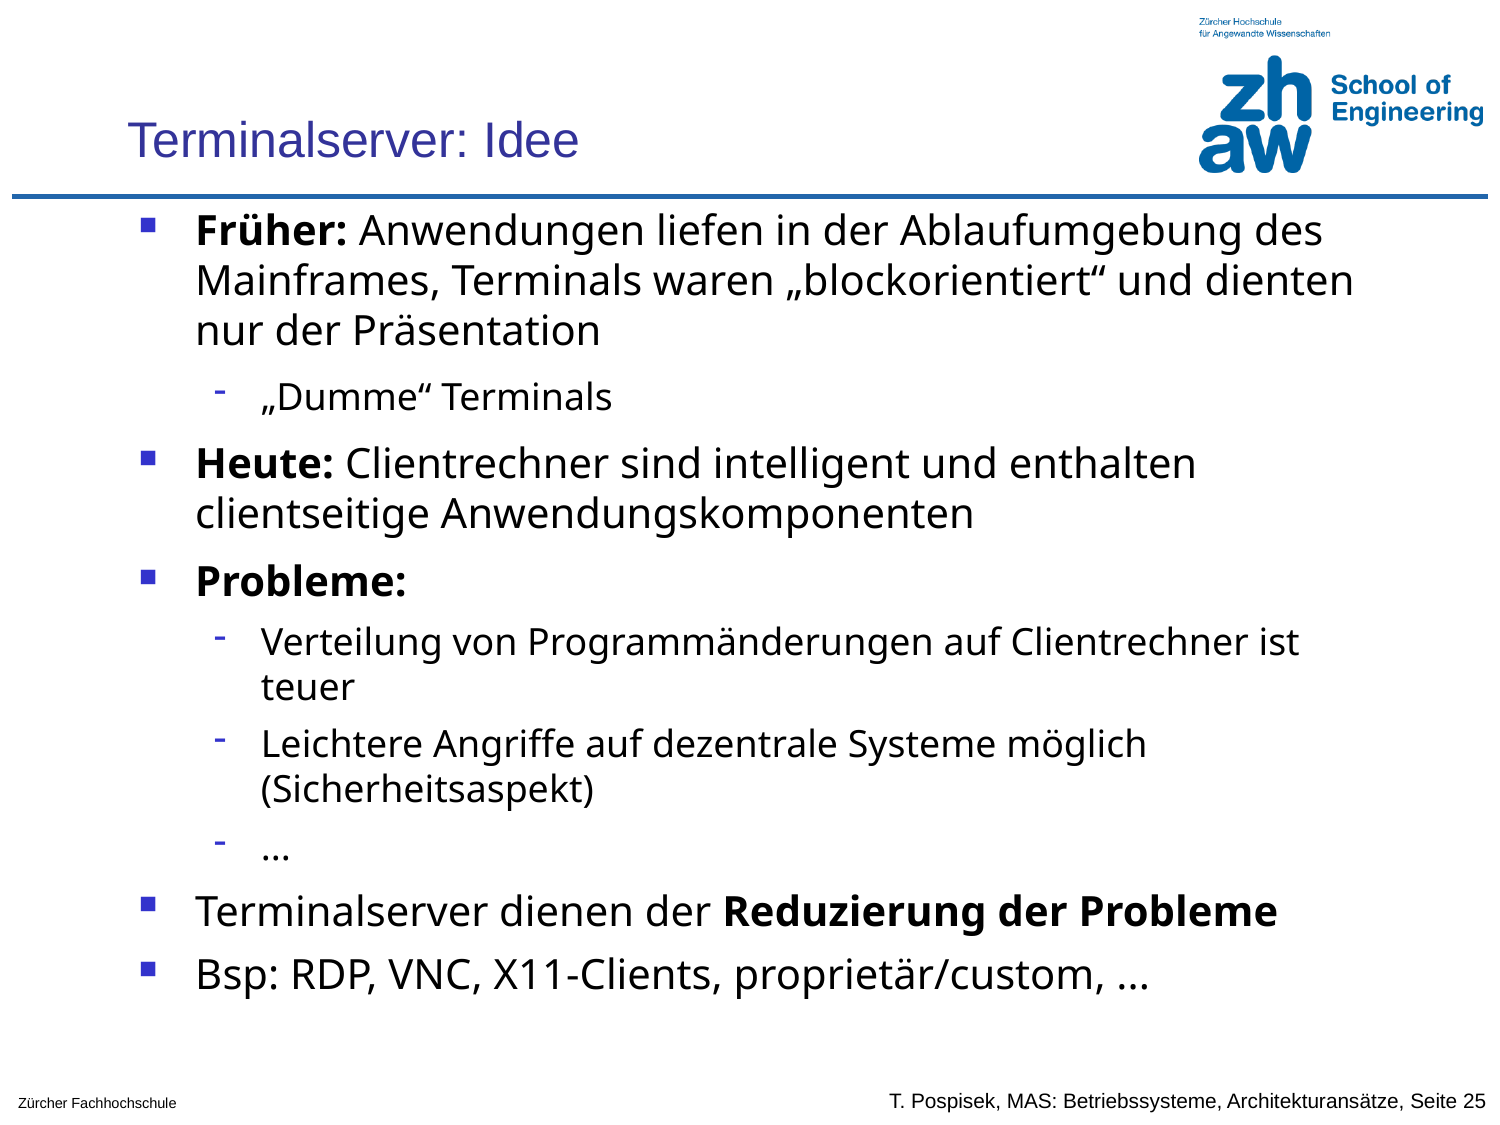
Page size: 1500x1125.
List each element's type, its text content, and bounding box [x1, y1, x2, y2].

picture [1199, 18, 1483, 173]
list Früher: Anwendungen liefen in der Ablaufumgebung des Mainframes, Terminals waren „blockorientiert“ und dienten nur der Präsentation „Dumme“ Terminals Heute: Clientrechner sind intelligent und enthalten clientseitige Anwendungskomponenten Probleme: Verteilung von Programmänderungen auf Clientrechner ist teuer Leichtere Angriffe auf dezentrale Systeme möglich (Sicherheitsaspekt) ... Terminalserver dienen der Reduzierung der Probleme Bsp: RDP, VNC, X11-Clients, proprietär/custom, ... [123, 196, 1400, 1024]
title Terminalserver: Idee [112, 50, 1391, 175]
